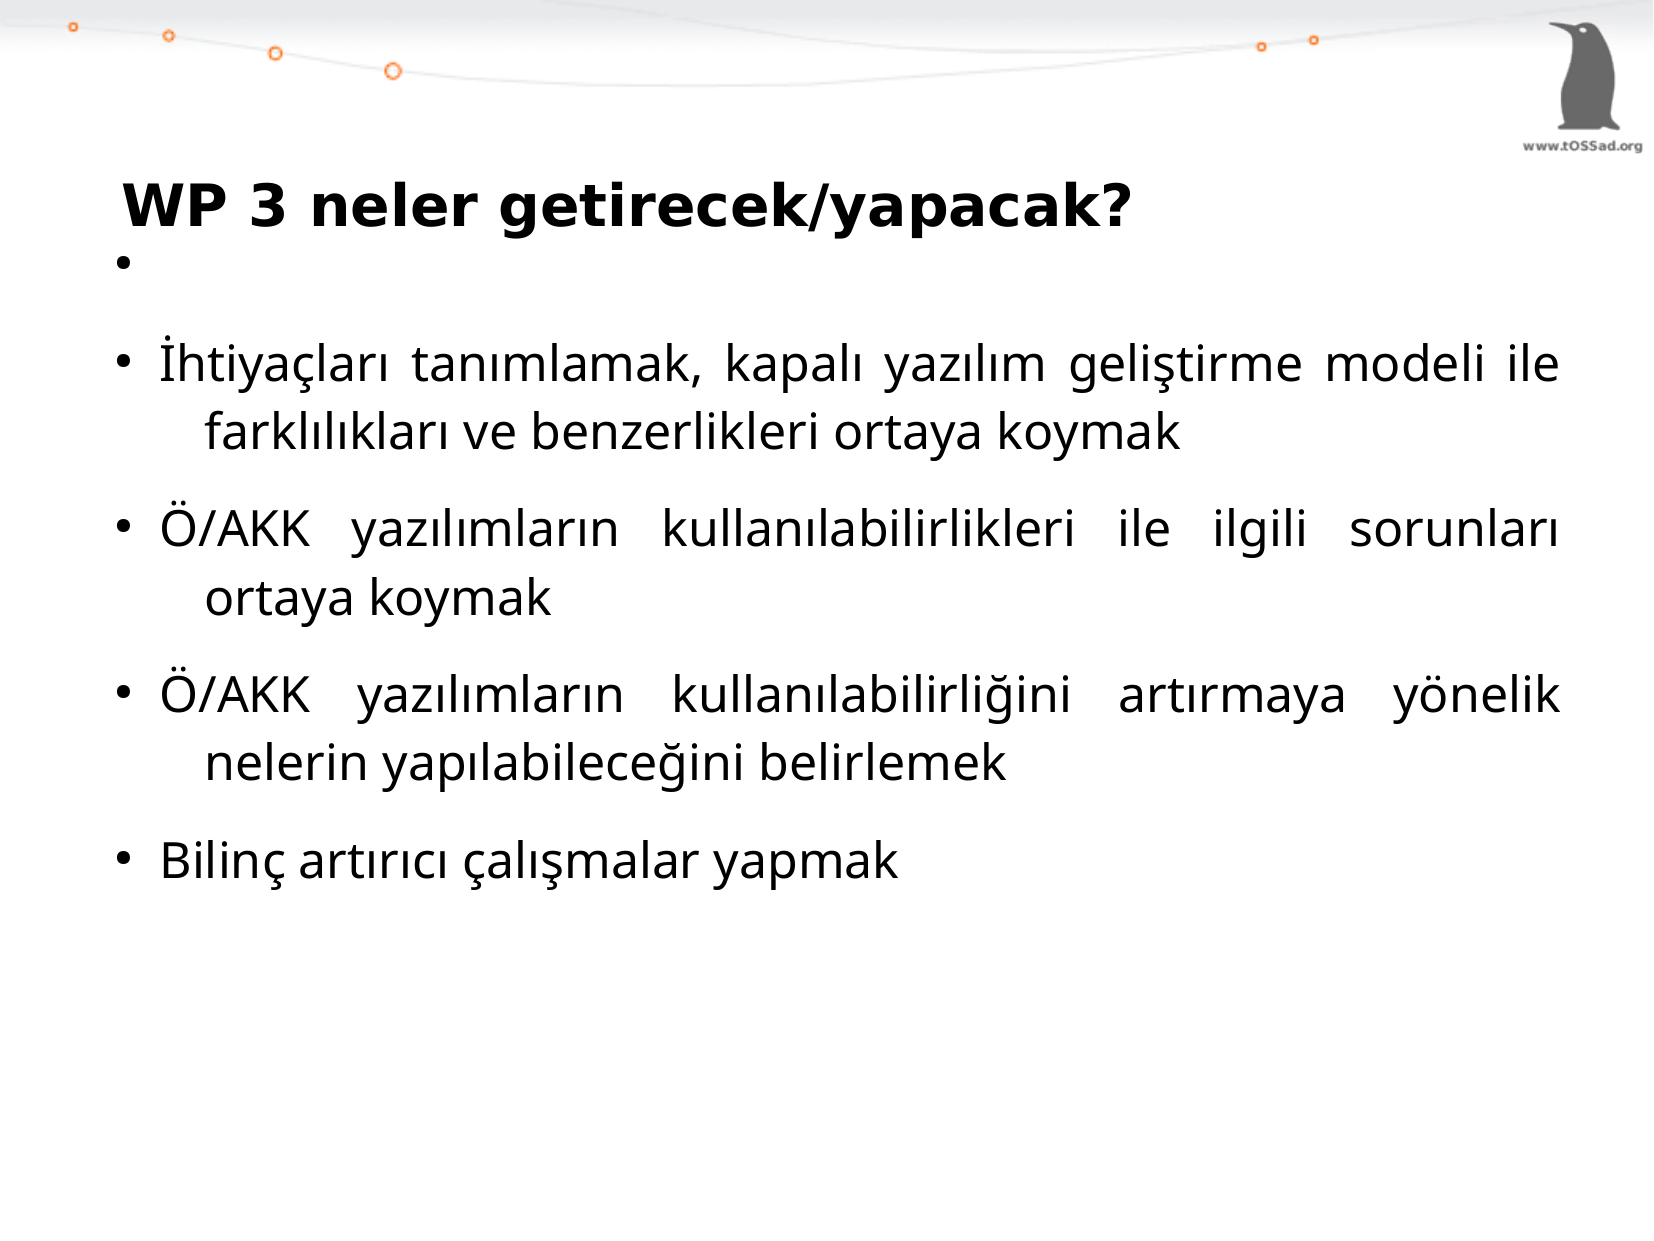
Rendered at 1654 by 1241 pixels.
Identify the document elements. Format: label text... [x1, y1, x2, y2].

title WP 3 neler getirecek/yapacak? [121, 102, 1534, 270]
text_box İhtiyaçları tanımlamak, kapalı yazılım geliştirme modeli ile farklılıkları ve benzerlikleri ortaya koymak Ö/AKK yazılımların kullanılabilirlikleri ile ilgili sorunları ortaya koymak Ö/AKK yazılımların kullanılabilirliğini artırmaya yönelik nelerin yapılabileceğini belirlemek Bilinç artırıcı çalışmalar yapmak [114, 270, 1562, 853]
picture [0, 0, 1654, 157]
